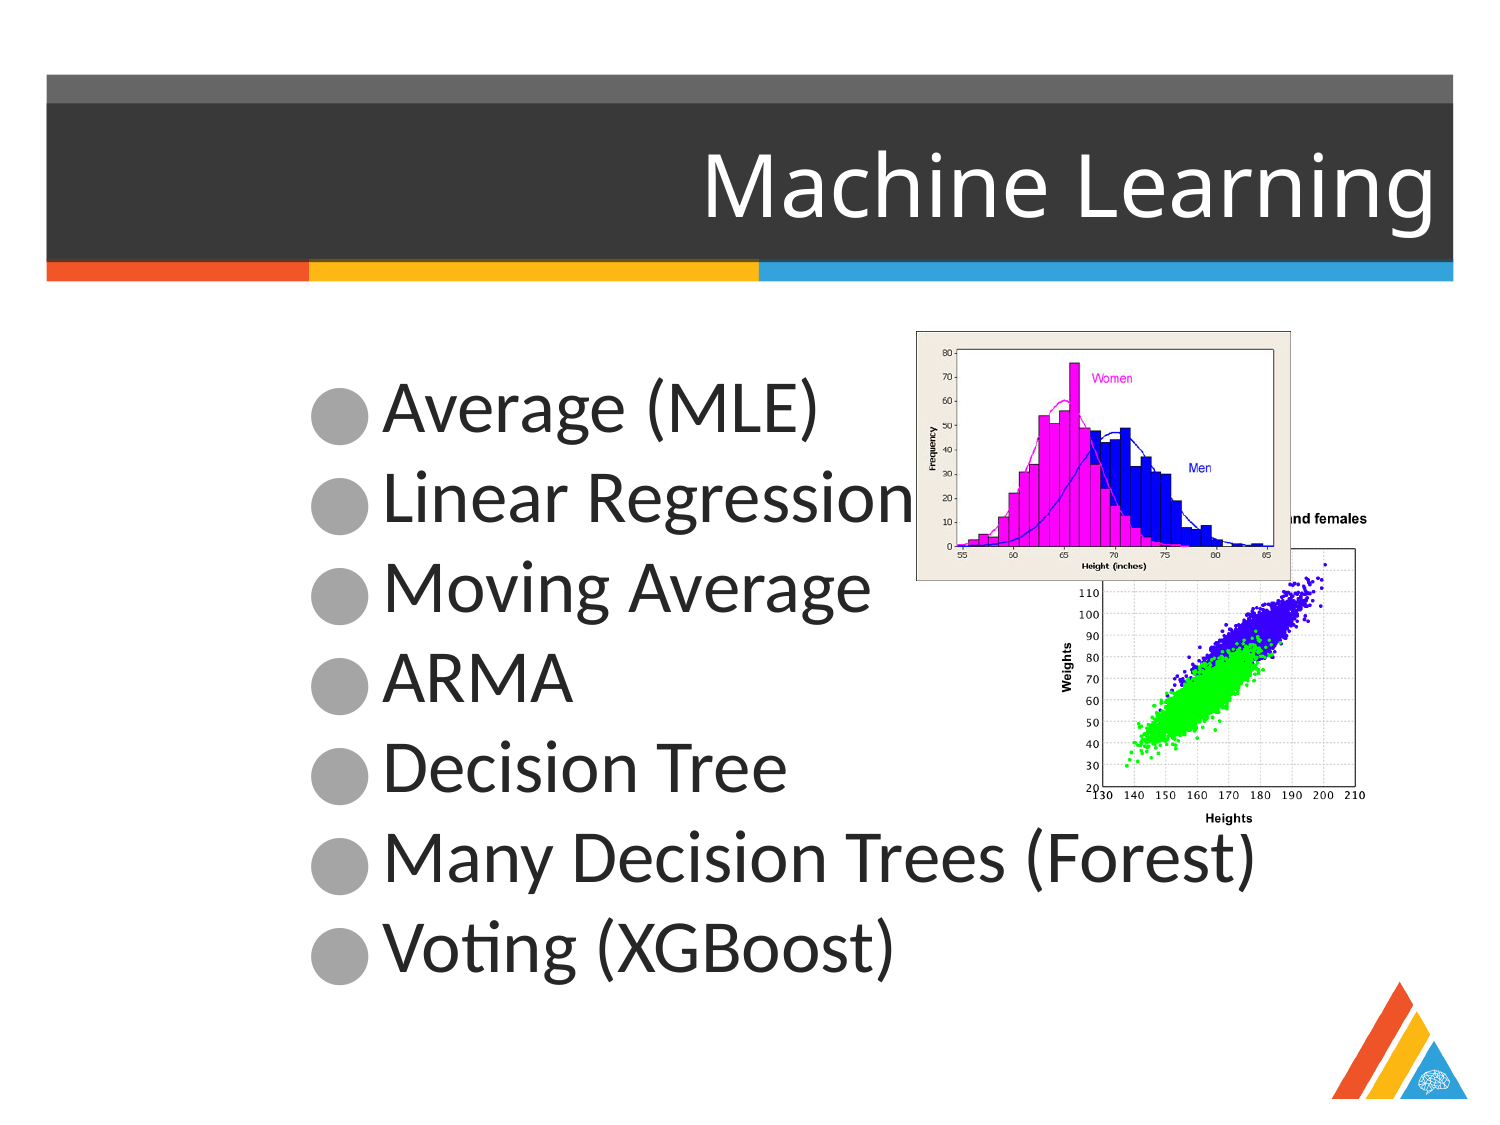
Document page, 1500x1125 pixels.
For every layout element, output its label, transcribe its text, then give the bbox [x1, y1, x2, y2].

title Machine Learning [46, 103, 1454, 263]
list Average (MLE) Linear Regression Moving Average ARMA Decision Tree Many Decision Trees (Forest) Voting (XGBoost) [292, 350, 1454, 1005]
picture [1331, 981, 1468, 1099]
picture [916, 331, 1407, 834]
